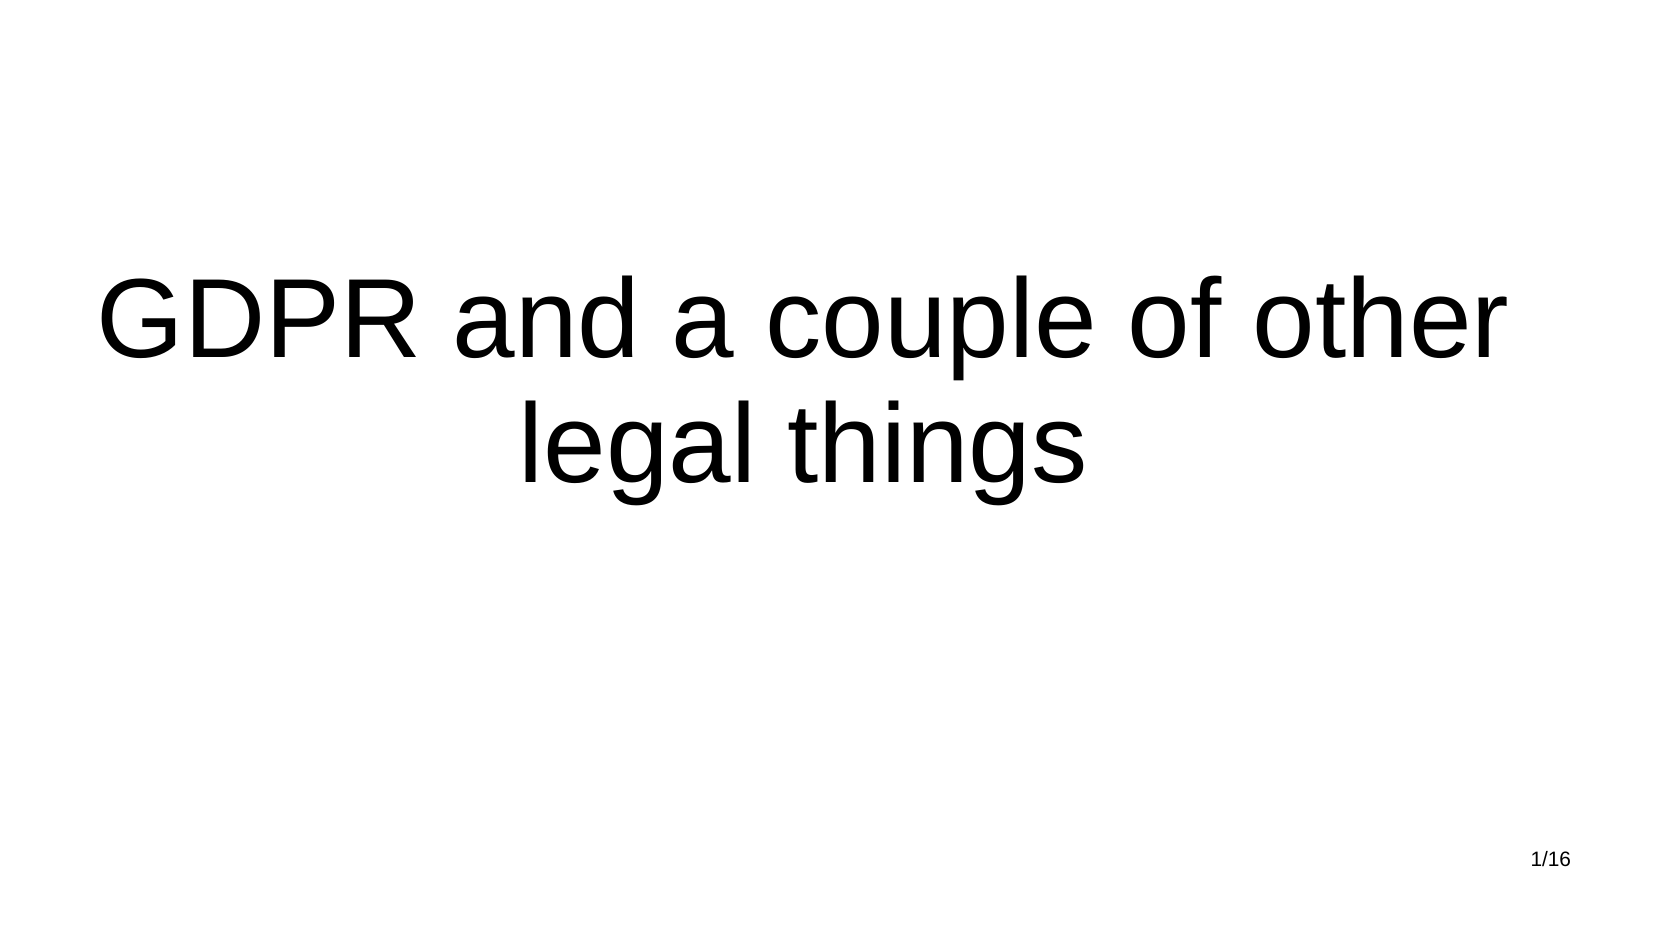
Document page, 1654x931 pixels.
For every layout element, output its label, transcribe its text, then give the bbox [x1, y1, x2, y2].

text_box GDPR and a couple of other legal things [35, 248, 1571, 839]
